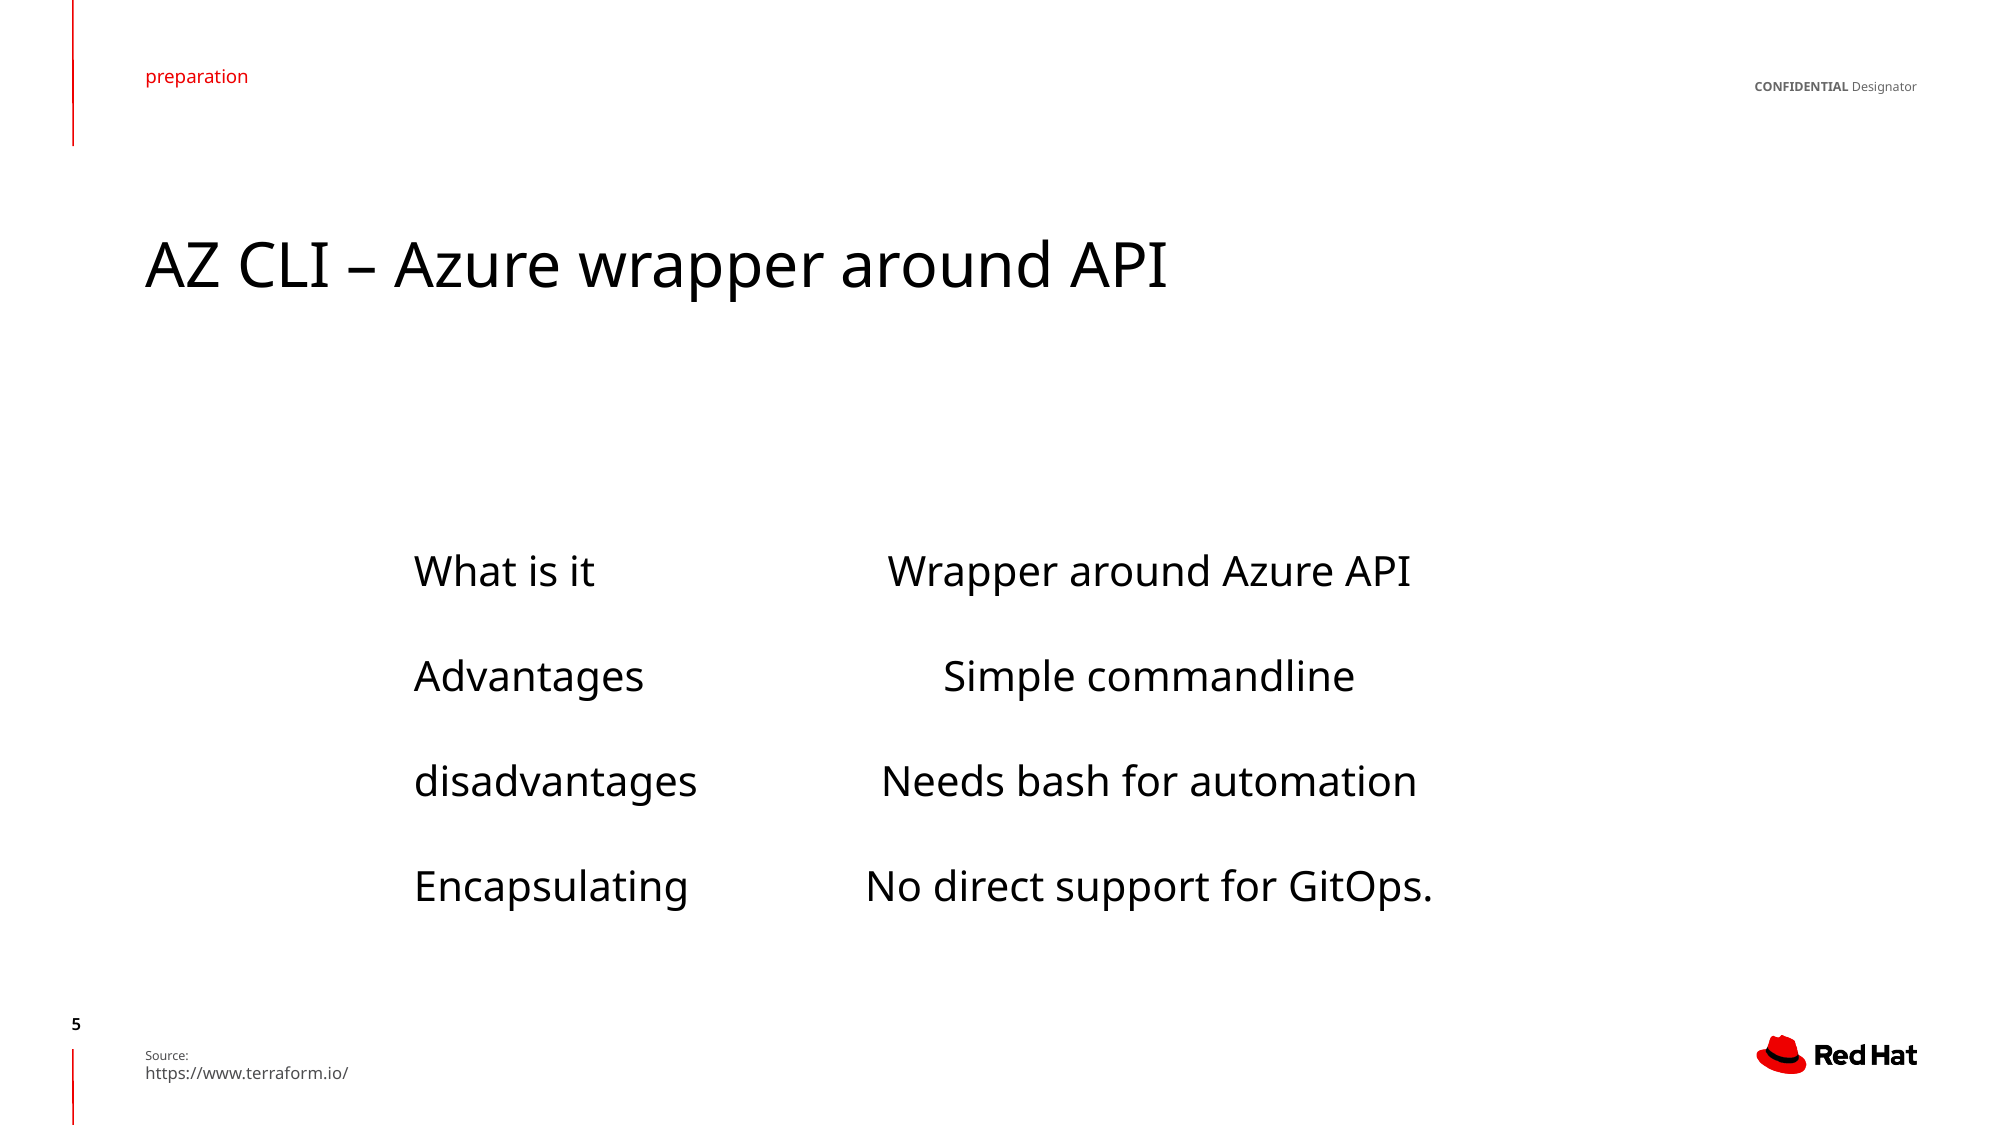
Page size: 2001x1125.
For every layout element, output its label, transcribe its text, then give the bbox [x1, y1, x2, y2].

title What is it Advantages disadvantages Encapsulating [413, 489, 748, 901]
picture [1756, 1035, 1917, 1074]
subtitle preparation [73, 9, 918, 143]
title Wrapper around Azure API Simple commandline Needs bash for automation No direct support for GitOps. [804, 489, 1495, 901]
title AZ CLI – Azure wrapper around API [73, 198, 1713, 440]
text_box CONFIDENTIAL Designator [1651, 44, 1918, 94]
text_box Source: https://www.terraform.io/ [145, 1011, 1652, 1104]
